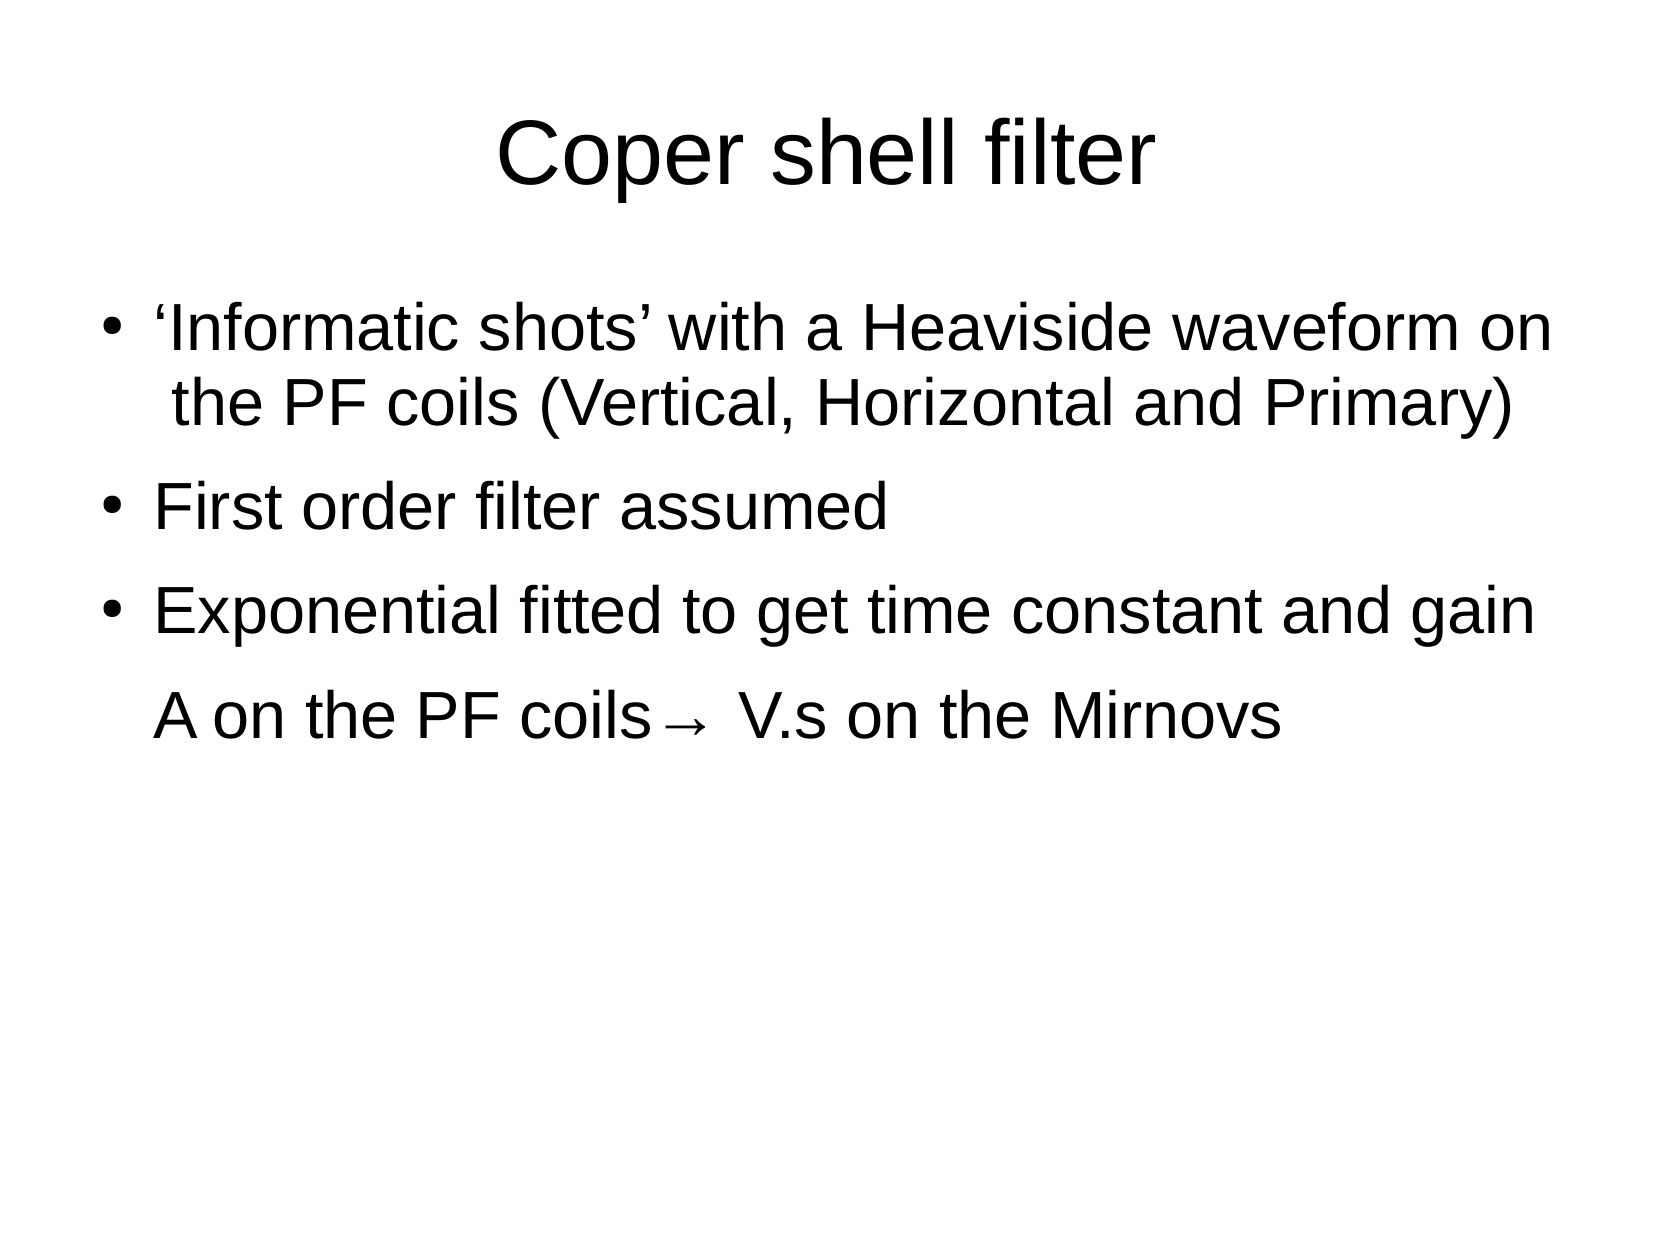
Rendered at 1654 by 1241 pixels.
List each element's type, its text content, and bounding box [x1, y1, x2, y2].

list ‘Informatic shots’ with a Heaviside waveform on the PF coils (Vertical, Horizontal and Primary) First order filter assumed Exponential fitted to get time constant and gain A on the PF coils→ V.s on the Mirnovs [82, 290, 1571, 1010]
title Coper shell filter [82, 49, 1571, 257]
